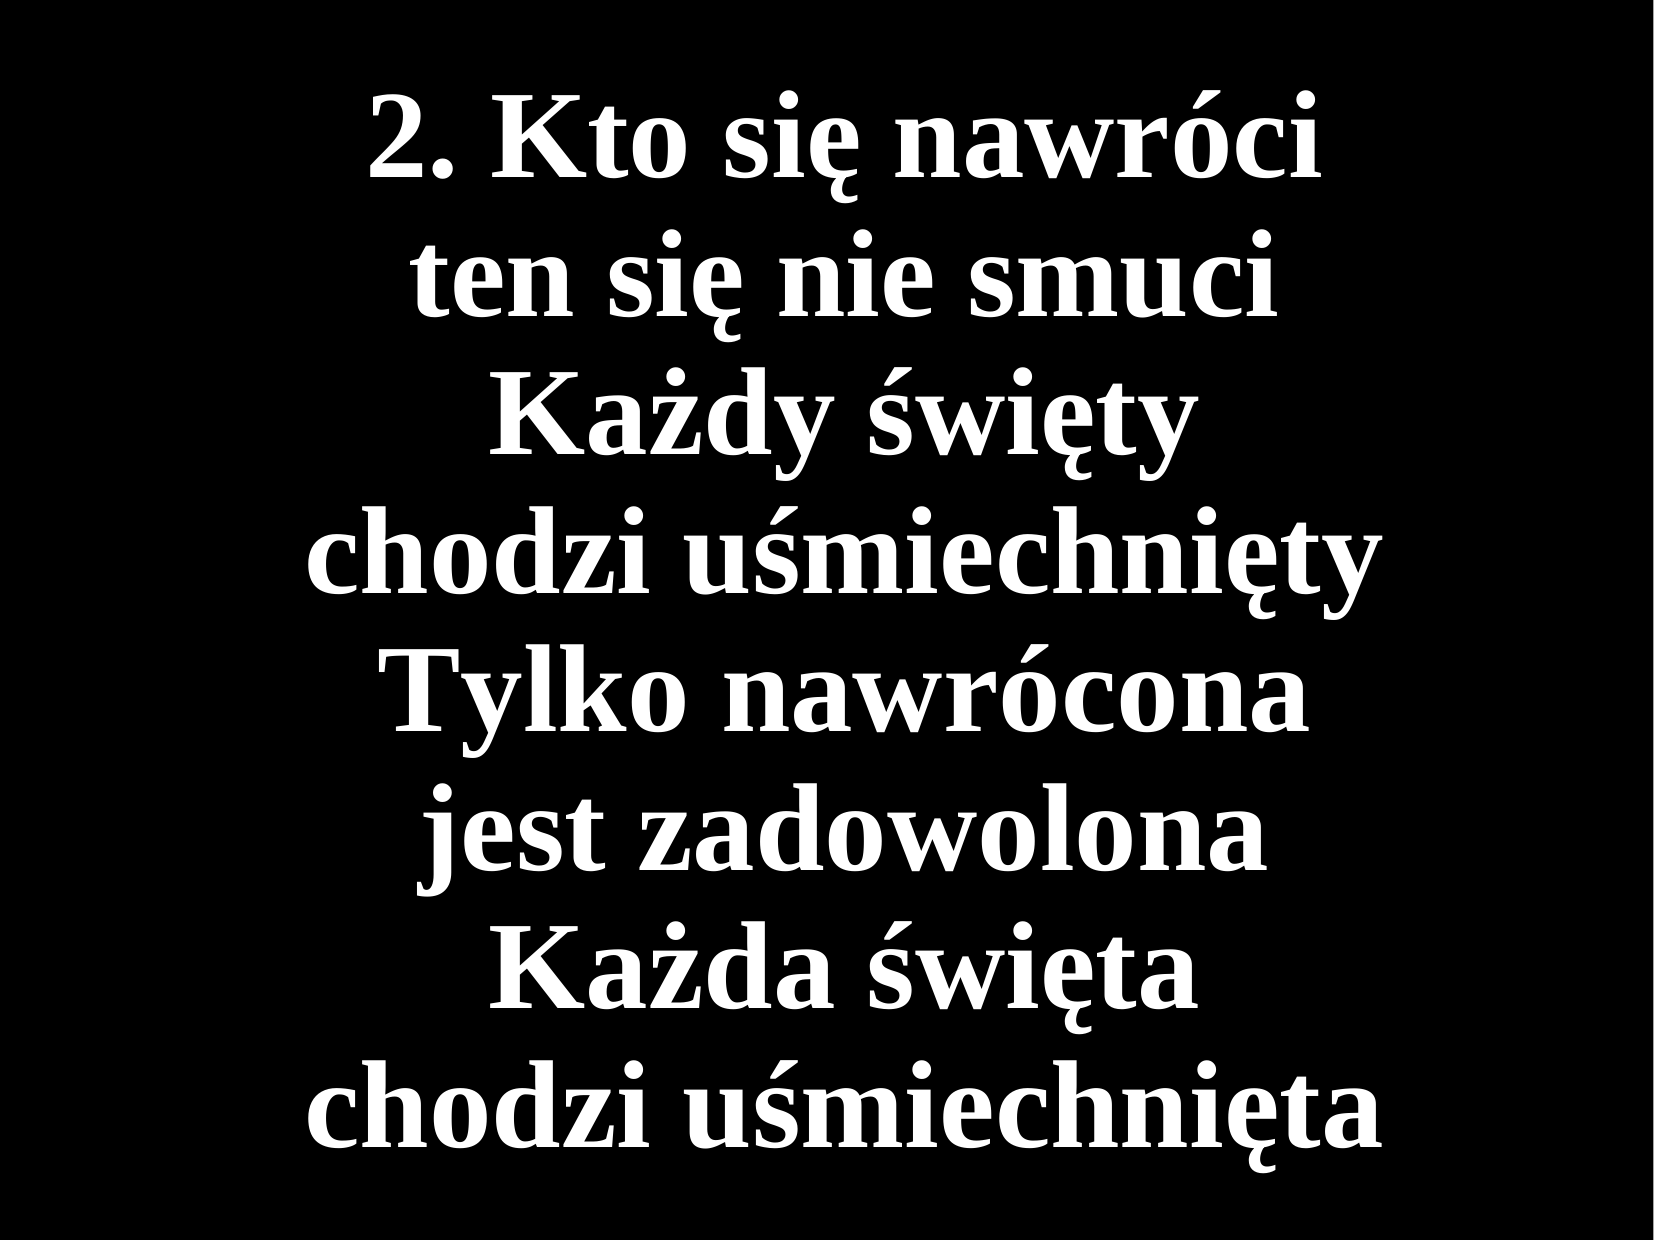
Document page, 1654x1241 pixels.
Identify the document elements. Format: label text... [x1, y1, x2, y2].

subtitle 2. Kto się nawróci ten się nie smuci Każdy święty chodzi uśmiechnięty Tylko nawrócona jest zadowolona Każda święta chodzi uśmiechnięta [0, 0, 1654, 1241]
